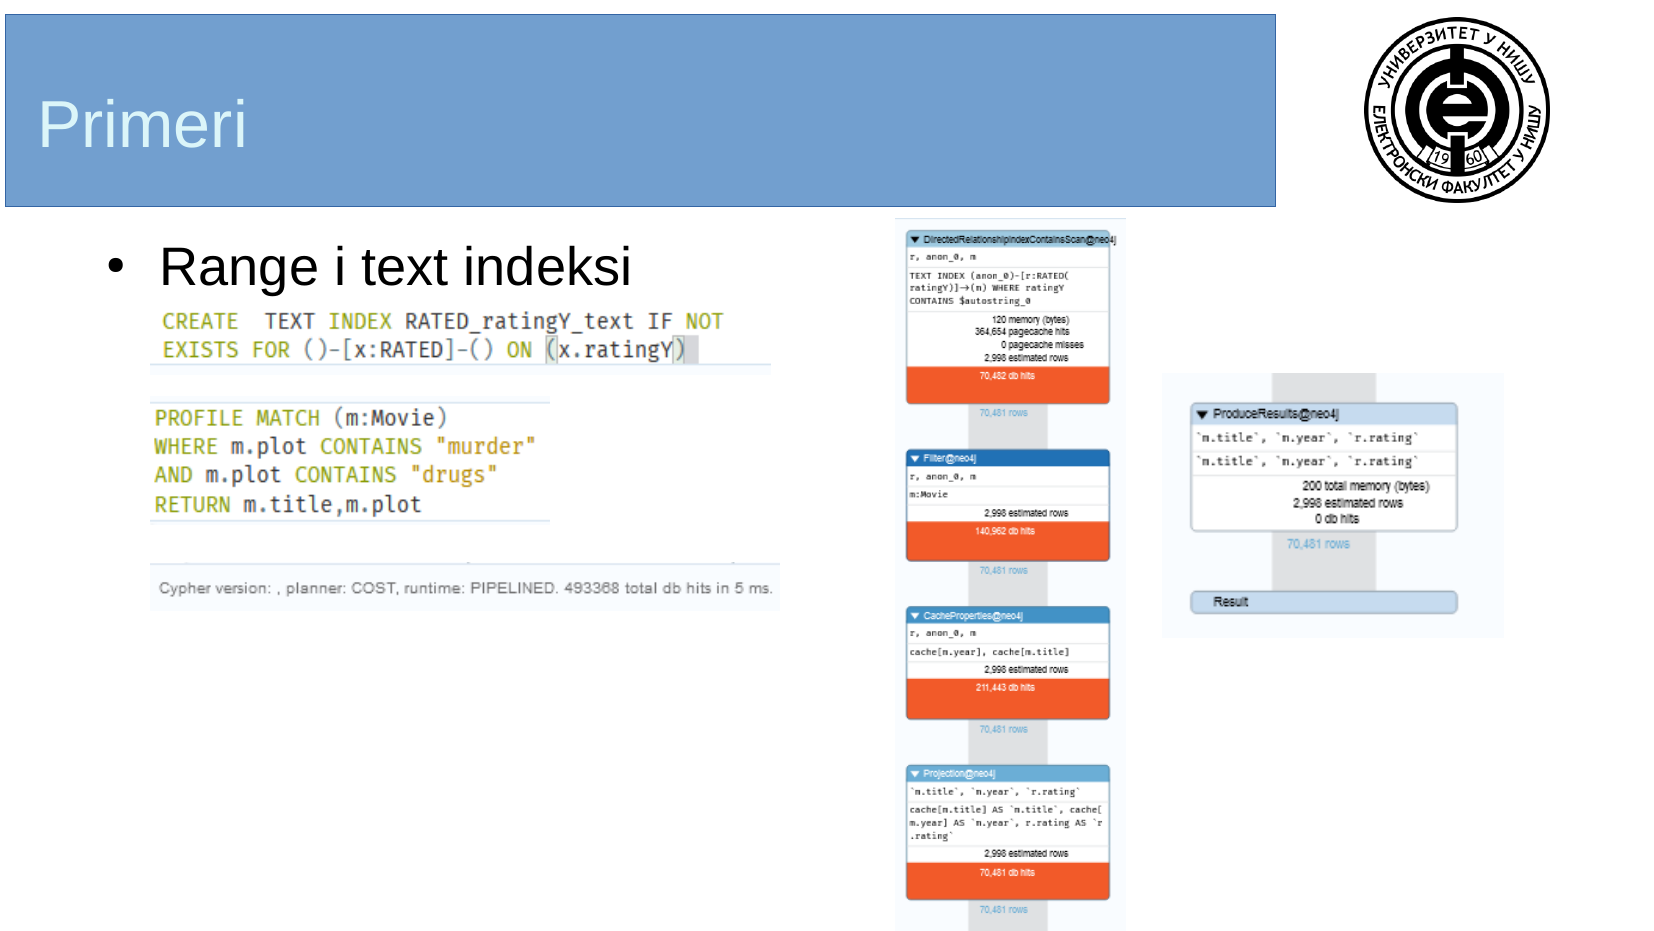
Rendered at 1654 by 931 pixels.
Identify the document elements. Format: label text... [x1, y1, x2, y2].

title Primeri [37, 19, 1313, 231]
list Range i text indeksi [1126, 236, 1565, 901]
picture [150, 562, 780, 611]
picture [895, 218, 1126, 931]
picture [1162, 373, 1504, 638]
picture [150, 396, 550, 526]
picture [150, 307, 771, 376]
list Range i text indeksi [88, 236, 895, 901]
picture [1364, 17, 1550, 203]
